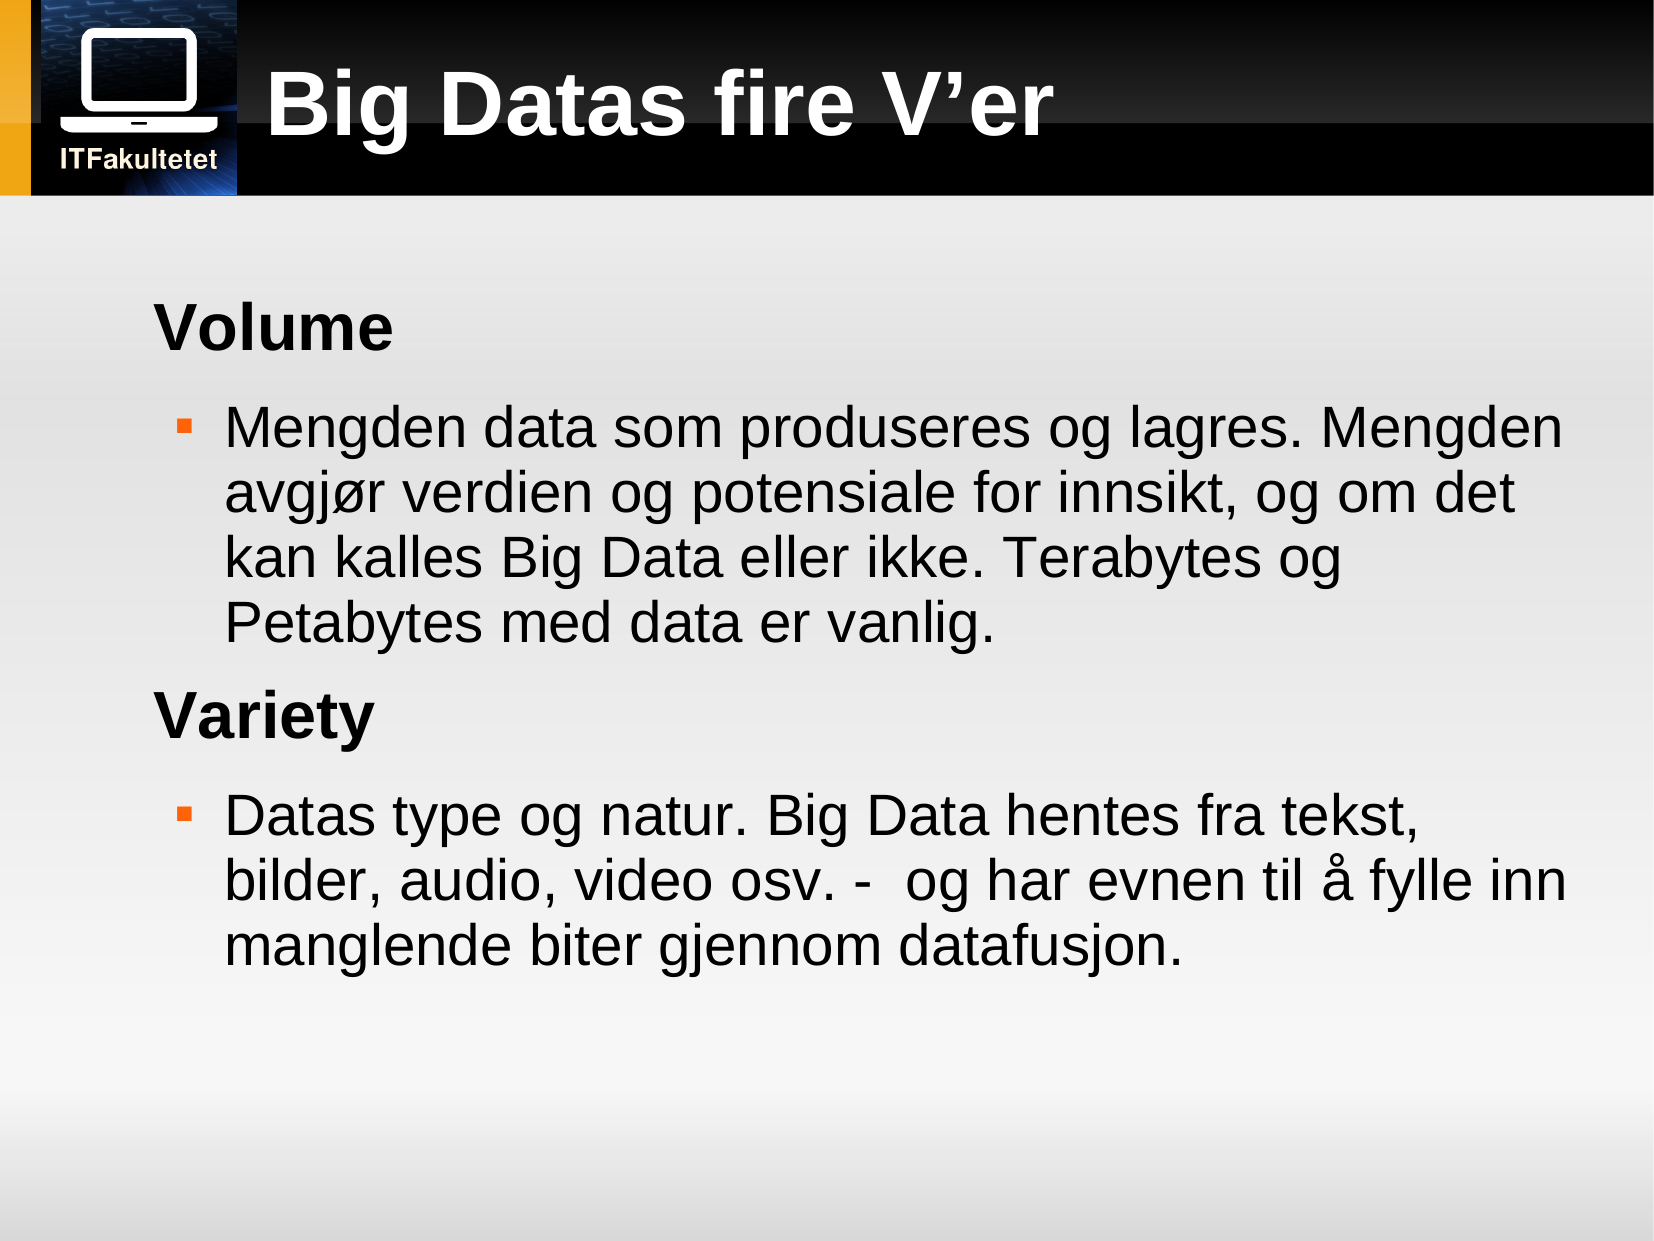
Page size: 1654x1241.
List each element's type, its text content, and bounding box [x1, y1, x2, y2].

title Big Datas fire V’er [265, 0, 1565, 208]
picture [0, 0, 1654, 1241]
list Volume Mengden data som produseres og lagres. Mengden avgjør verdien og potensiale for innsikt, og om det kan kalles Big Data eller ikke. Terabytes og Petabytes med data er vanlig. Variety Datas type og natur. Big Data hentes fra tekst, bilder, audio, video osv. - og har evnen til å fylle inn manglende biter gjennom datafusjon. [82, 290, 1571, 1109]
